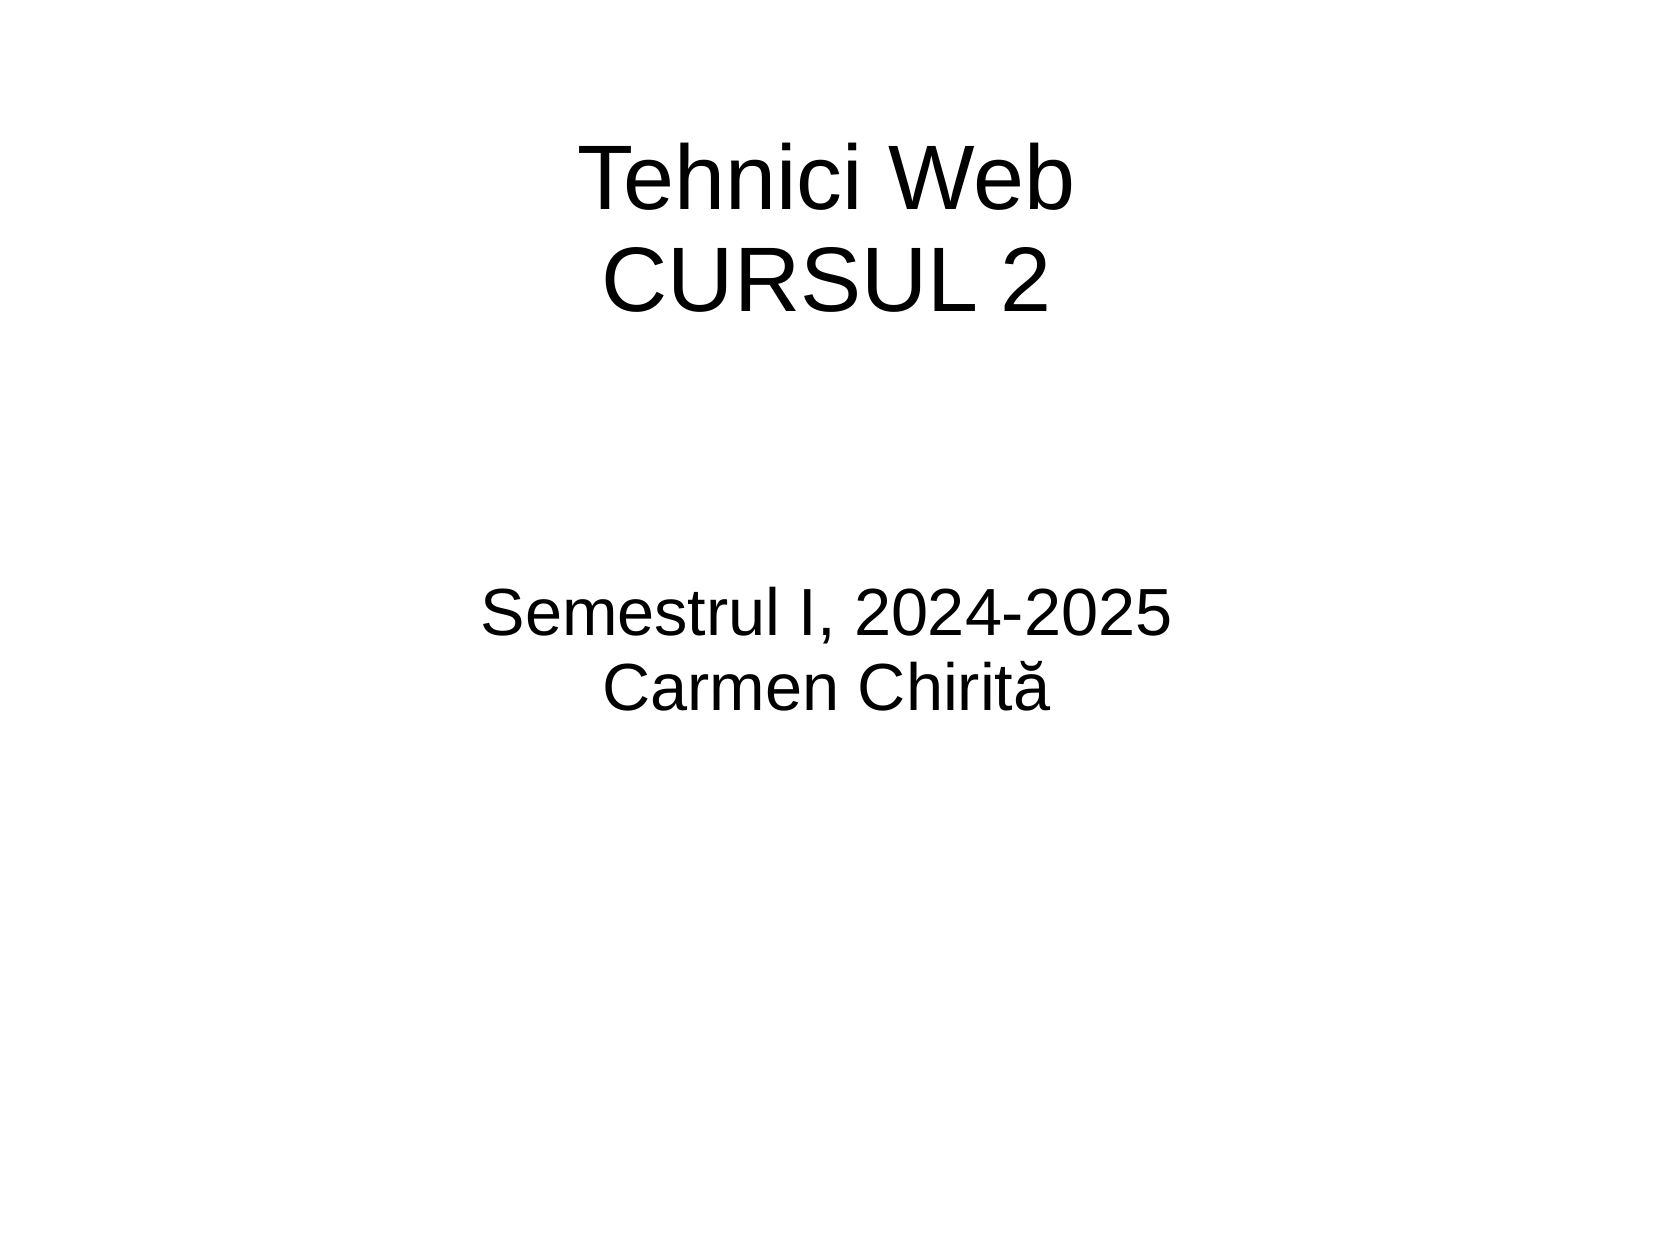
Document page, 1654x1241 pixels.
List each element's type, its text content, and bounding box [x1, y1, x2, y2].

title Tehnici Web CURSUL 2 [82, 126, 1571, 290]
subtitle Semestrul I, 2024-2025 Carmen Chirită [82, 290, 1571, 1010]
